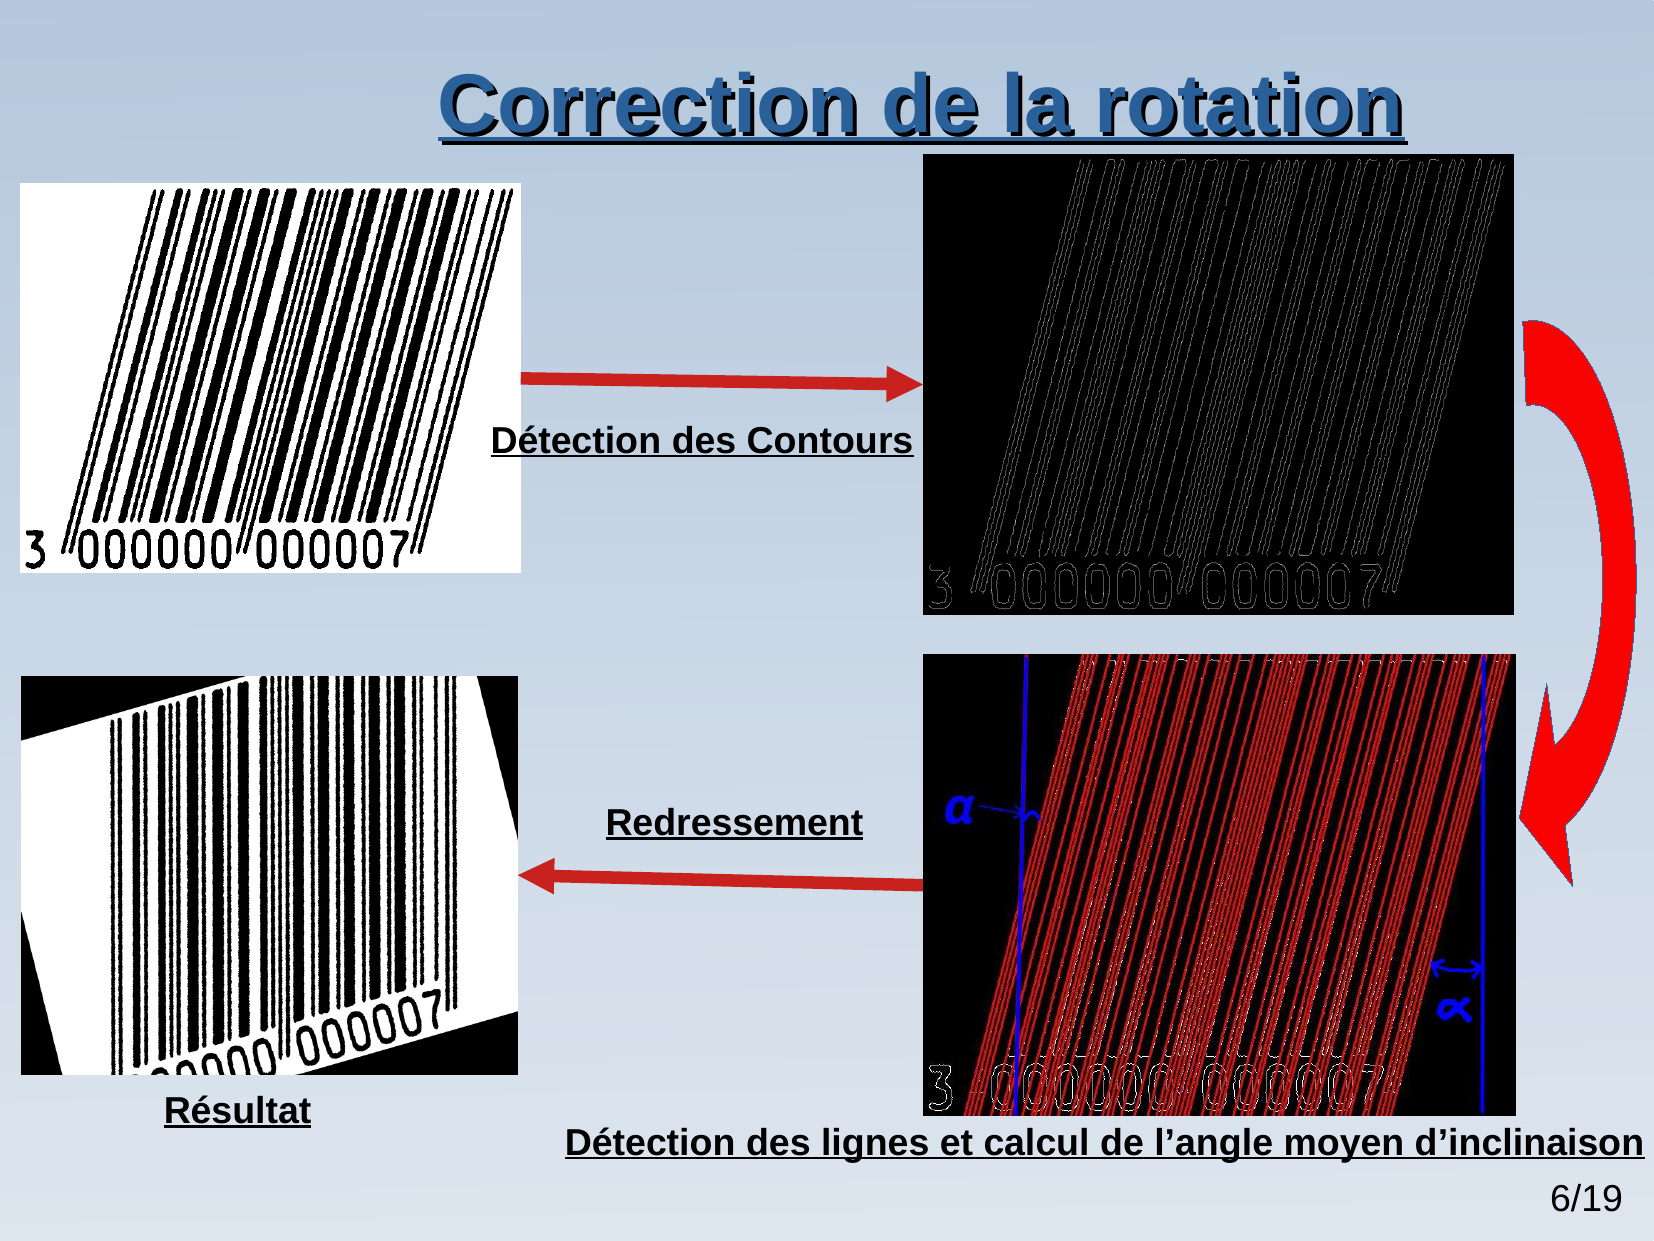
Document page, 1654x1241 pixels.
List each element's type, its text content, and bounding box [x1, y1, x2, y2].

text_box Détection des lignes et calcul de l’angle moyen d’inclinaison [550, 1113, 1654, 1171]
title Correction de la rotation [177, 0, 1654, 207]
text_box Détection des Contours [475, 411, 929, 469]
picture [20, 183, 521, 573]
picture [923, 154, 1514, 615]
picture [923, 654, 1516, 1116]
text_box Redressement [590, 794, 879, 851]
text_box Résultat [148, 1081, 327, 1139]
picture [21, 676, 518, 1075]
text_box [1519, 320, 1637, 887]
